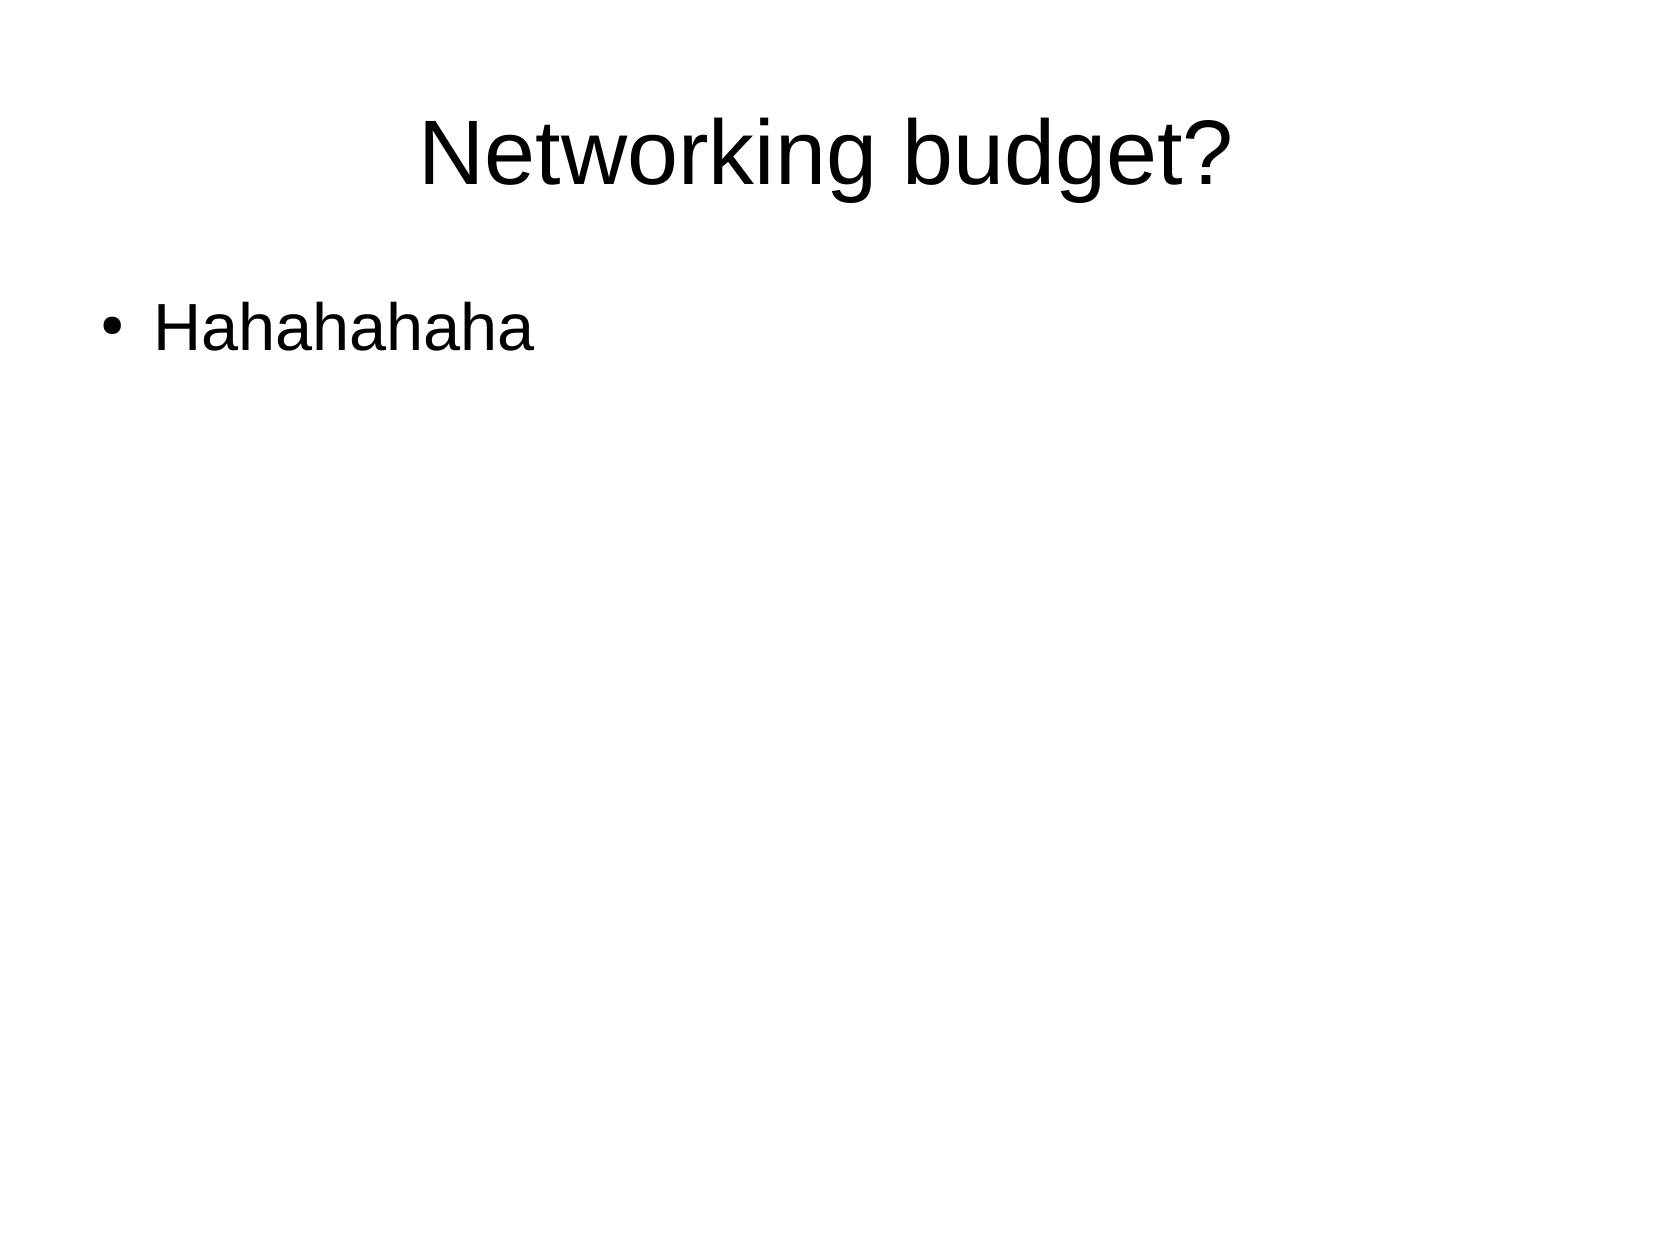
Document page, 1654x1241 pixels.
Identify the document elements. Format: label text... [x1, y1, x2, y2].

title Networking budget? [82, 49, 1571, 257]
list Hahahahaha [82, 290, 1571, 1109]
